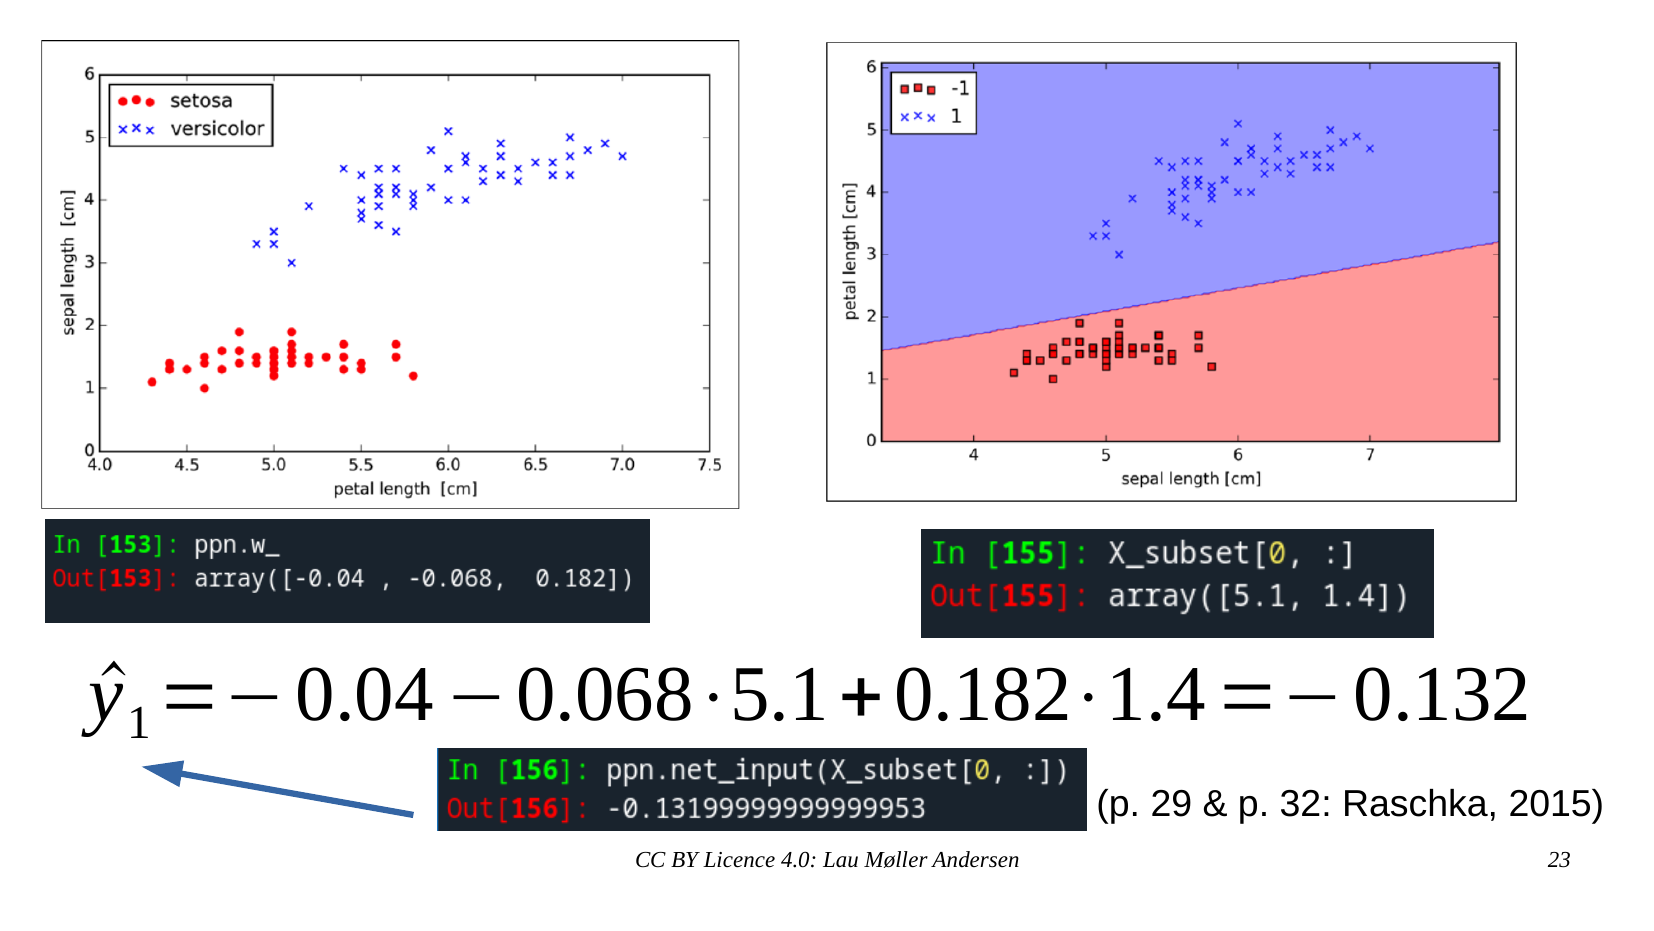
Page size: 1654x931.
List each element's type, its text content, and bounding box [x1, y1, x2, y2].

text_box (p. 29 & p. 32: Raschka, 2015) [1081, 775, 1654, 875]
picture [45, 519, 650, 624]
picture [23, 29, 762, 518]
chart [70, 649, 1538, 749]
picture [437, 748, 1087, 831]
picture [921, 529, 1434, 638]
picture [809, 34, 1548, 520]
